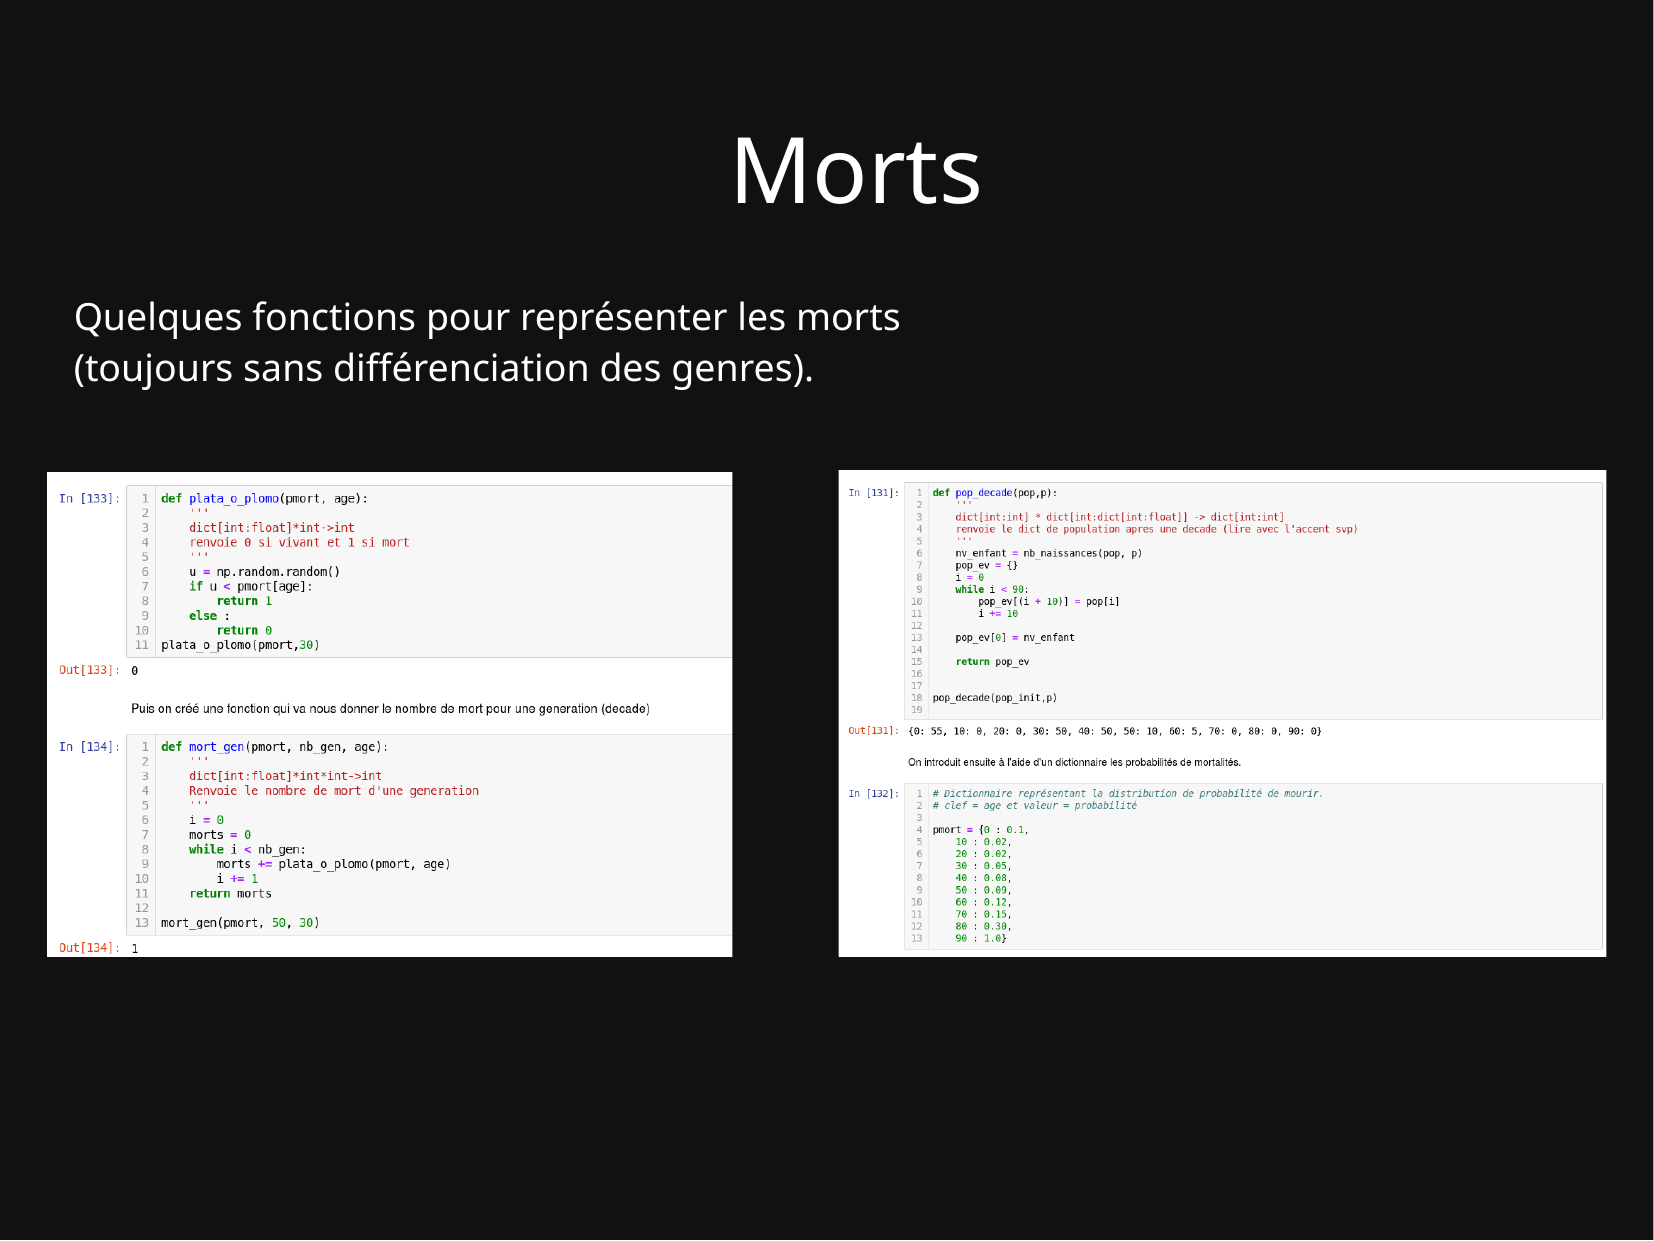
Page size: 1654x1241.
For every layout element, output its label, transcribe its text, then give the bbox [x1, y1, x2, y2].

picture [838, 470, 1607, 957]
text_box Quelques fonctions pour représenter les morts (toujours sans différenciation des genres). [59, 283, 934, 439]
picture [47, 472, 733, 957]
title Morts [94, 64, 1583, 272]
